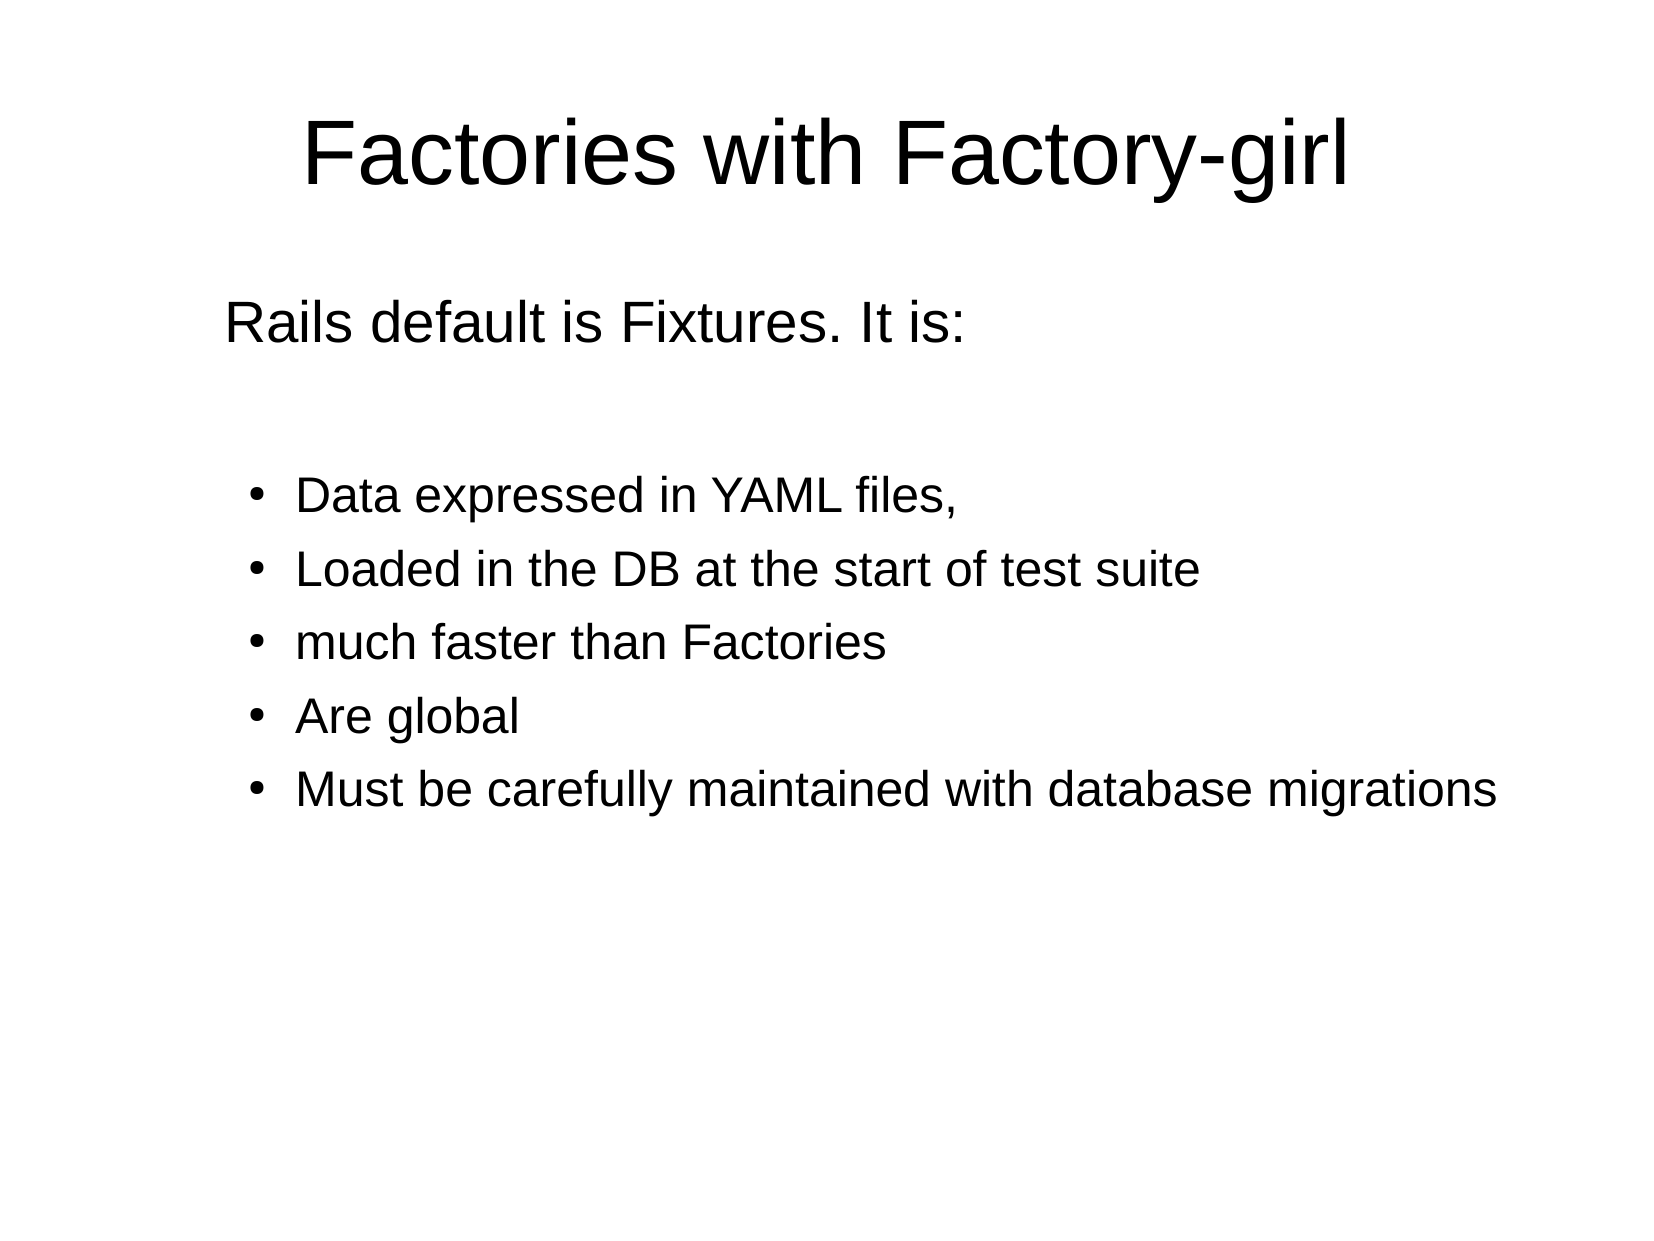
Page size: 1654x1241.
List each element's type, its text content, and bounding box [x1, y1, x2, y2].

title Factories with Factory-girl [82, 49, 1571, 257]
list Rails default is Fixtures. It is: Data expressed in YAML files, Loaded in the DB at the start of test suite much faster than Factories Are global Must be carefully maintained with database migrations [82, 290, 1571, 1109]
